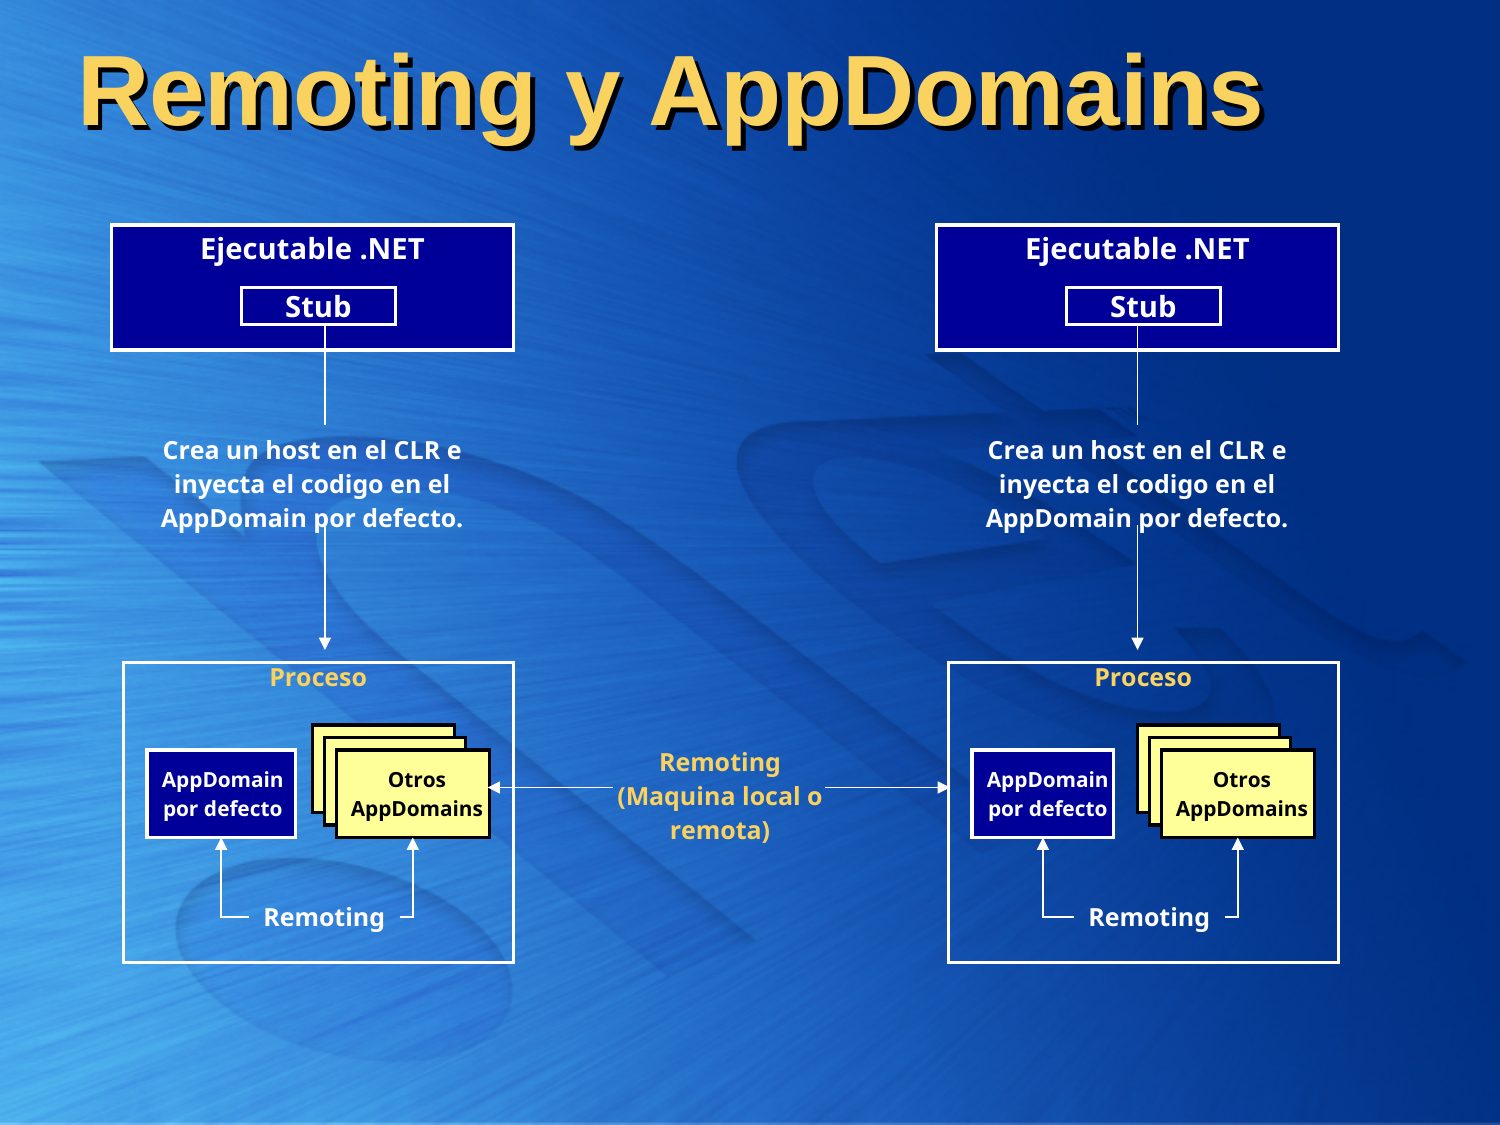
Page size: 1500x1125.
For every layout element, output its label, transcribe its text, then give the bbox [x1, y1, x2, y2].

text_box [1137, 725, 1291, 825]
picture [0, 0, 1500, 1125]
text_box Otros AppDomains [1161, 750, 1315, 838]
text_box AppDomain por defecto [147, 750, 296, 838]
text_box AppDomain por defecto [972, 750, 1114, 838]
title Remoting y AppDomains [62, 37, 1469, 165]
text_box Crea un host en el CLR e inyecta el codigo en el AppDomain por defecto. [924, 424, 1351, 543]
text_box Stub [241, 287, 396, 325]
text_box Remoting [1073, 892, 1226, 942]
text_box Stub [1066, 287, 1221, 325]
text_box Proceso [123, 662, 514, 963]
text_box Remoting [248, 892, 401, 942]
text_box Otros AppDomains [336, 750, 490, 838]
text_box Proceso [948, 662, 1339, 963]
text_box Remoting (Maquina local o remota) [600, 737, 841, 855]
text_box Crea un host en el CLR e inyecta el codigo en el AppDomain por defecto. [112, 424, 513, 543]
text_box [312, 725, 466, 825]
text_box Ejecutable .NET [936, 224, 1339, 350]
text_box Ejecutable .NET [111, 224, 514, 350]
